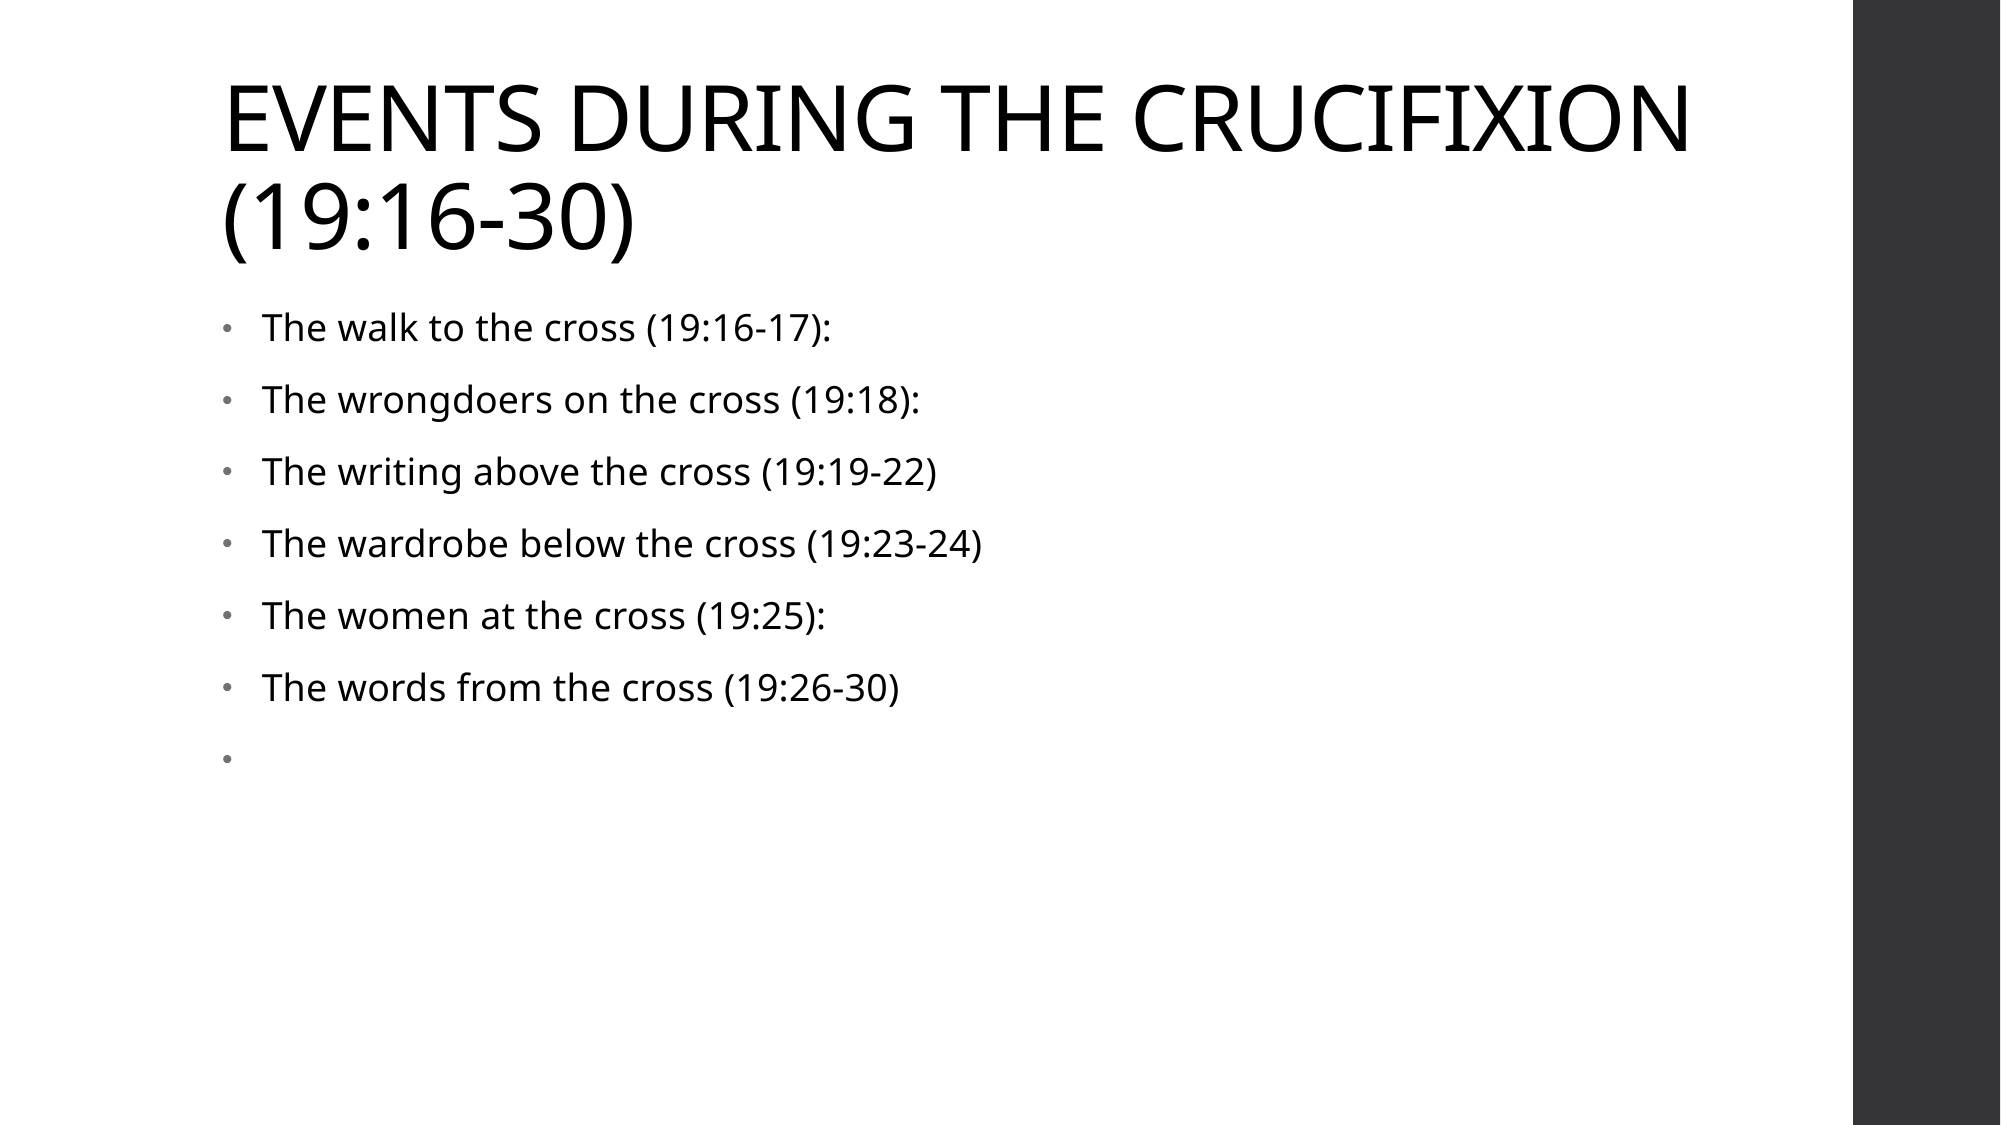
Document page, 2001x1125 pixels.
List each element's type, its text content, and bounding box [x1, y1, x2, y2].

list The walk to the cross (19:16-17): The wrongdoers on the cross (19:18): The writing above the cross (19:19-22) The wardrobe below the cross (19:23-24) The women at the cross (19:25): The words from the cross (19:26-30) [206, 299, 1617, 1014]
title EVENTS DURING THE CRUCIFIXION (19:16-30) [206, 60, 1797, 278]
